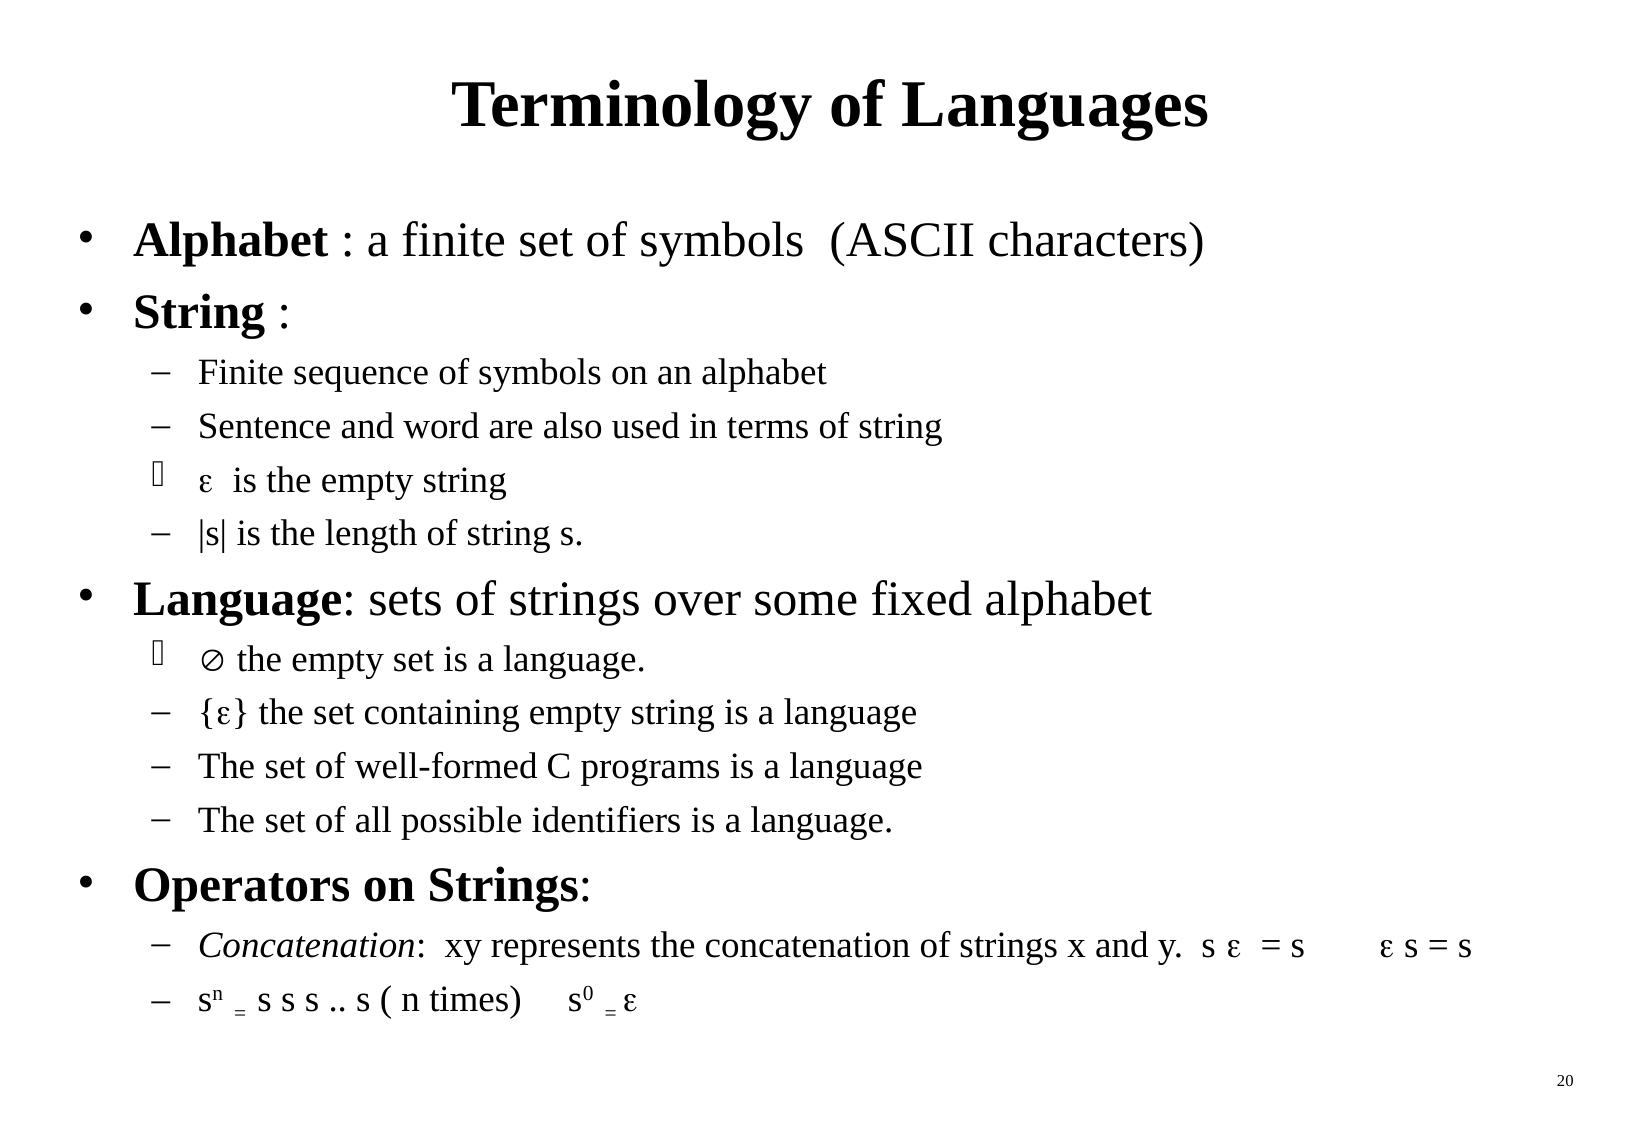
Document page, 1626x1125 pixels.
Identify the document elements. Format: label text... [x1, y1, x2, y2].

title Terminology of Languages [62, 24, 1600, 175]
text_box <number> [1250, 1062, 1589, 1101]
list Alphabet : a finite set of symbols (ASCII characters) String : Finite sequence of symbols on an alphabet Sentence and word are also used in terms of string  is the empty string |s| is the length of string s. Language: sets of strings over some fixed alphabet  the empty set is a language. {} the set containing empty string is a language The set of well-formed C programs is a language The set of all possible identifiers is a language. Operators on Strings: Concatenation: xy represents the concatenation of strings x and y. s  = s  s = s sn = s s s .. s ( n times) s0 =  [62, 199, 1600, 1038]
